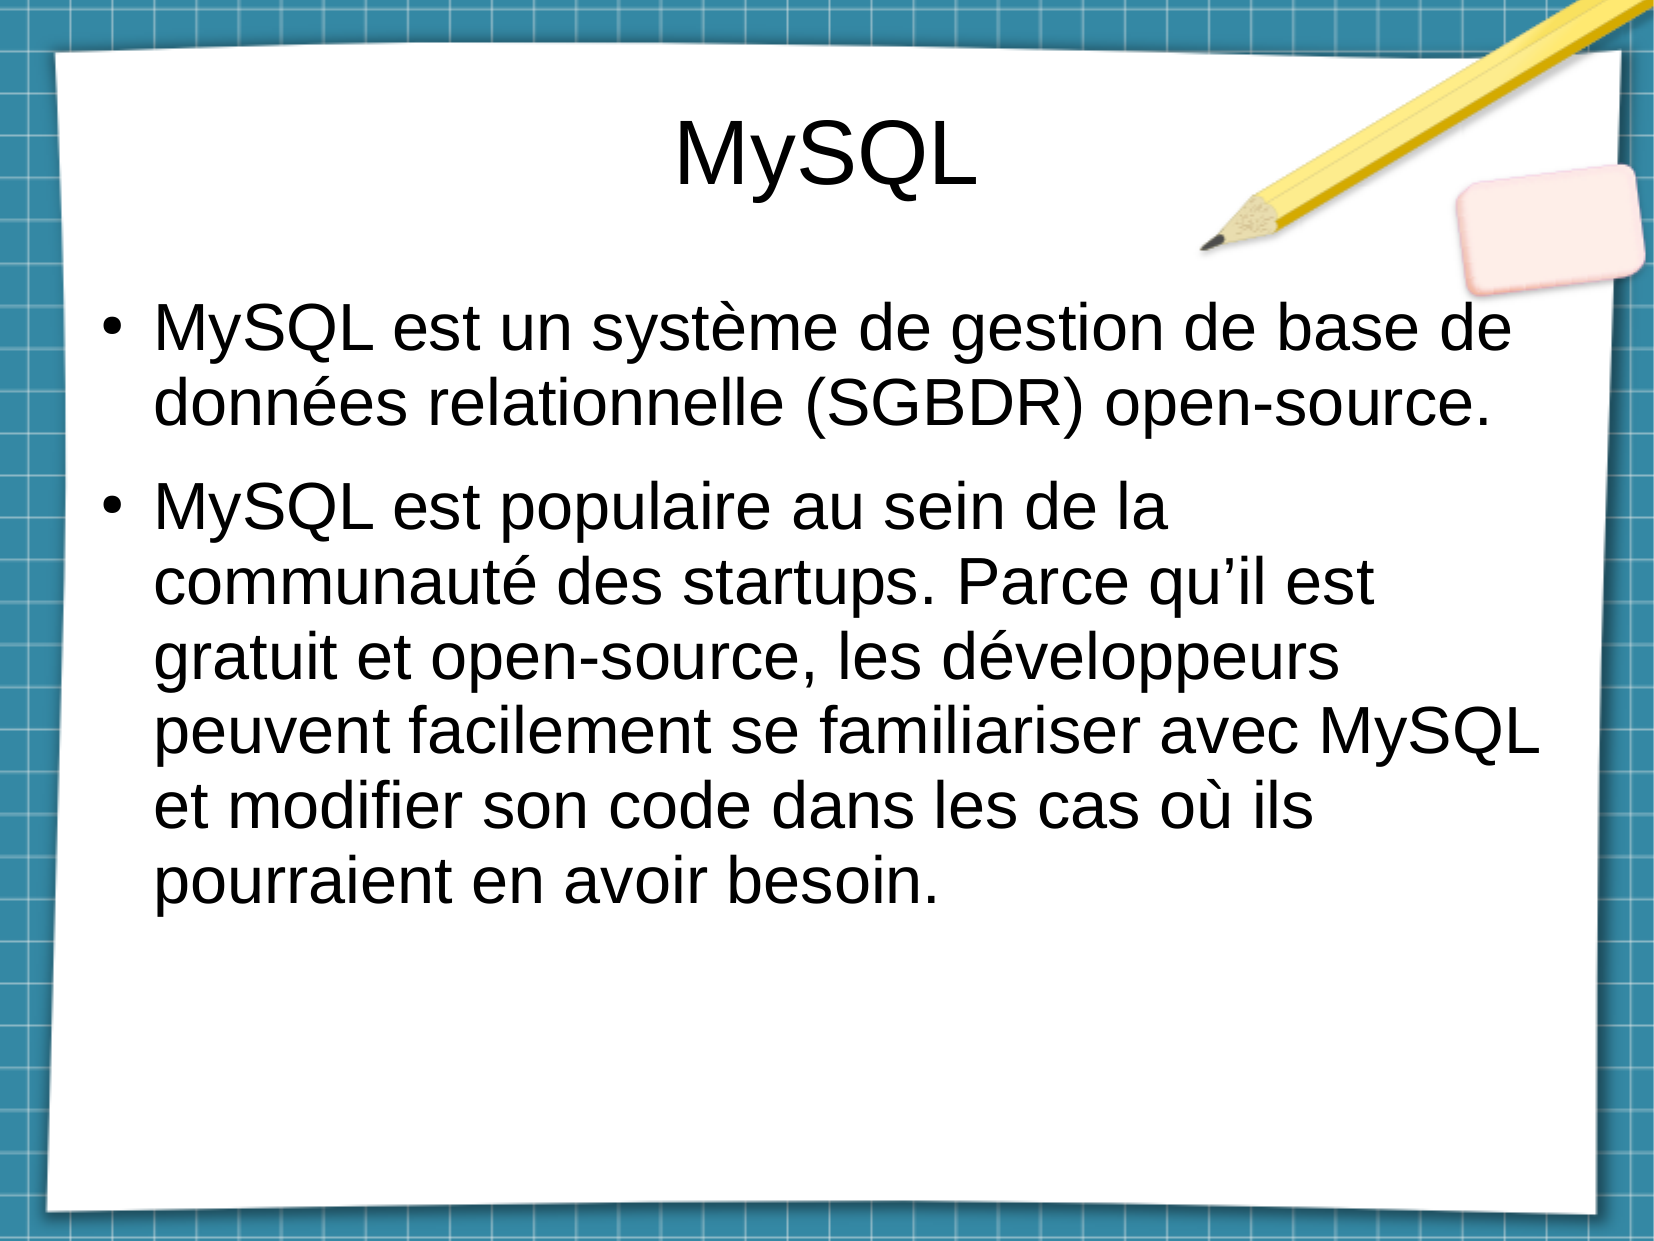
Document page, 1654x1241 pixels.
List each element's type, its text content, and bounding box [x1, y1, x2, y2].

list MySQL est un système de gestion de base de données relationnelle (SGBDR) open-source. MySQL est populaire au sein de la communauté des startups. Parce qu’il est gratuit et open-source, les développeurs peuvent facilement se familiariser avec MySQL et modifier son code dans les cas où ils pourraient en avoir besoin. [82, 290, 1571, 1010]
title MySQL [82, 49, 1571, 257]
picture [0, 0, 1654, 1241]
